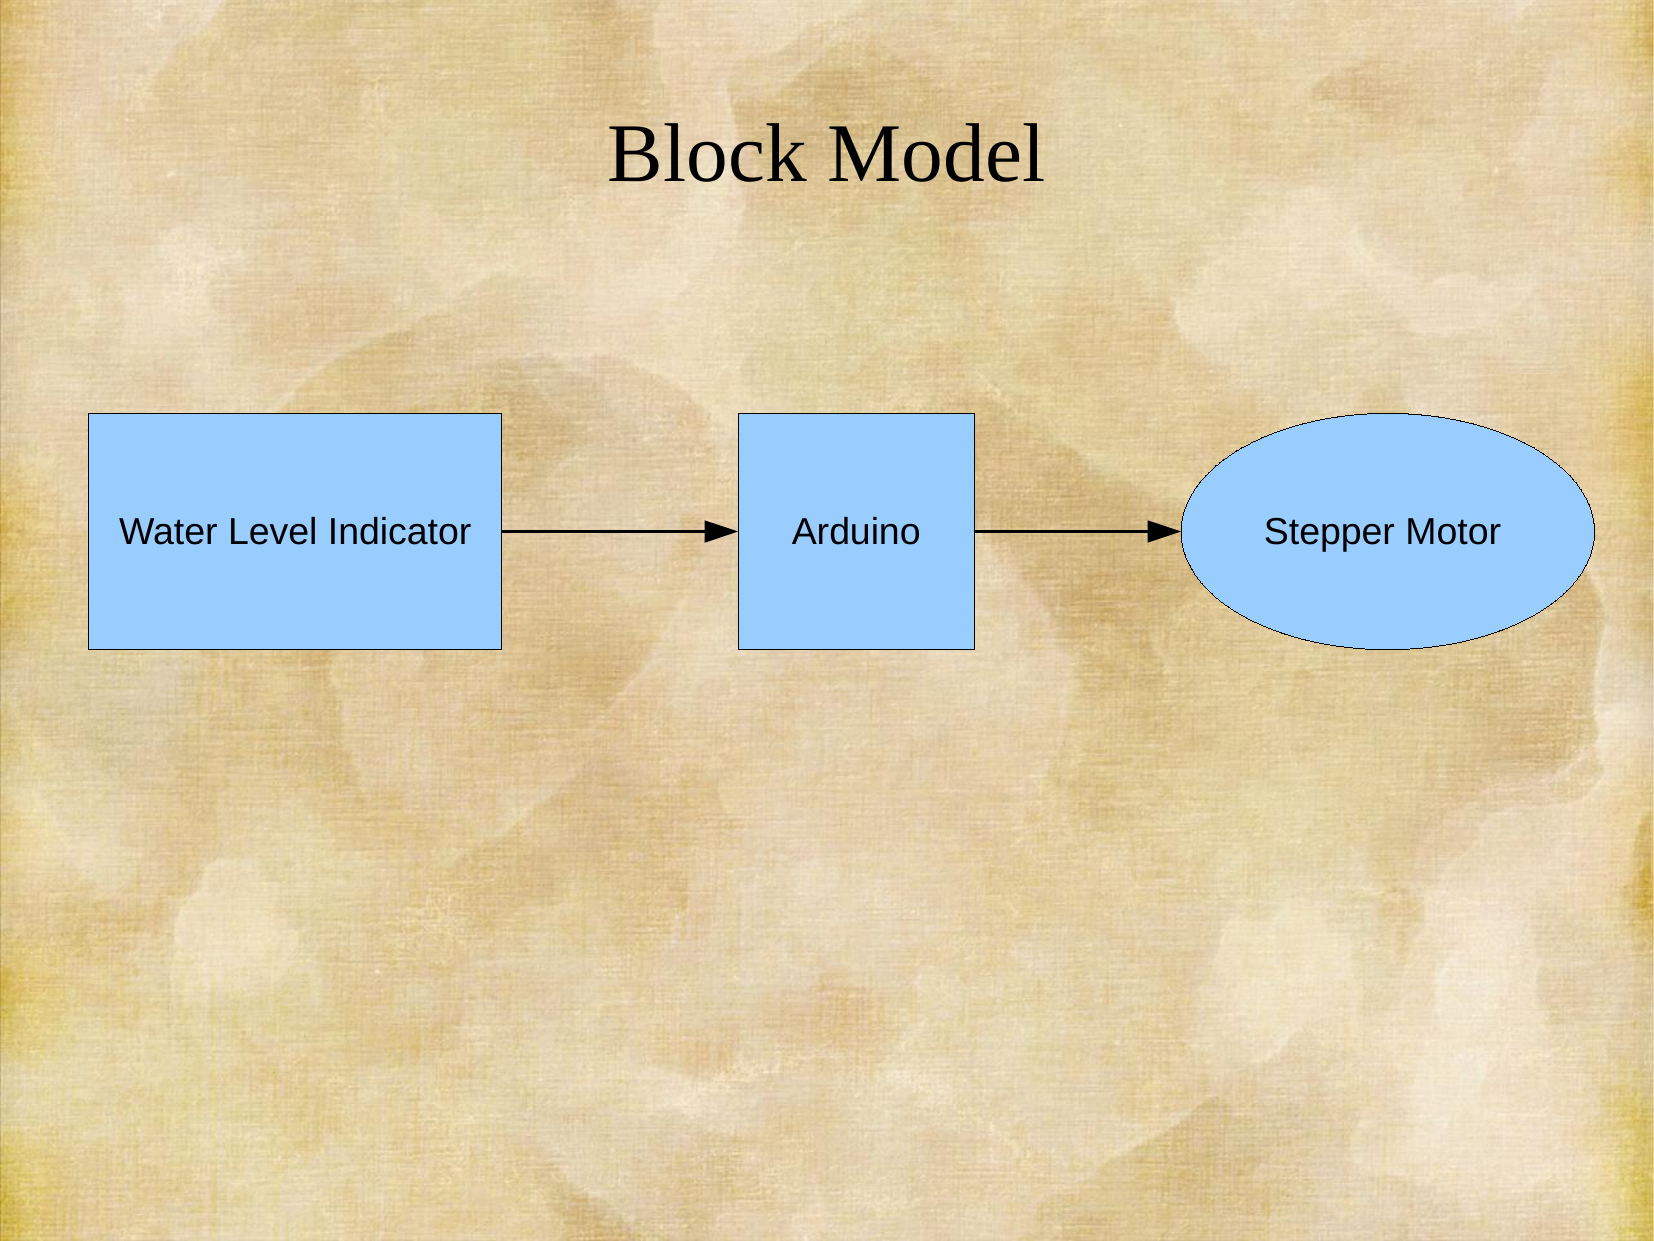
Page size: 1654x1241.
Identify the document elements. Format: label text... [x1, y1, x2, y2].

text_box Water Level Indicator [88, 413, 502, 650]
title Block Model [82, 49, 1571, 257]
picture [0, 0, 1654, 1241]
text_box Arduino [738, 413, 975, 650]
text_box Stepper Motor [1181, 413, 1595, 650]
